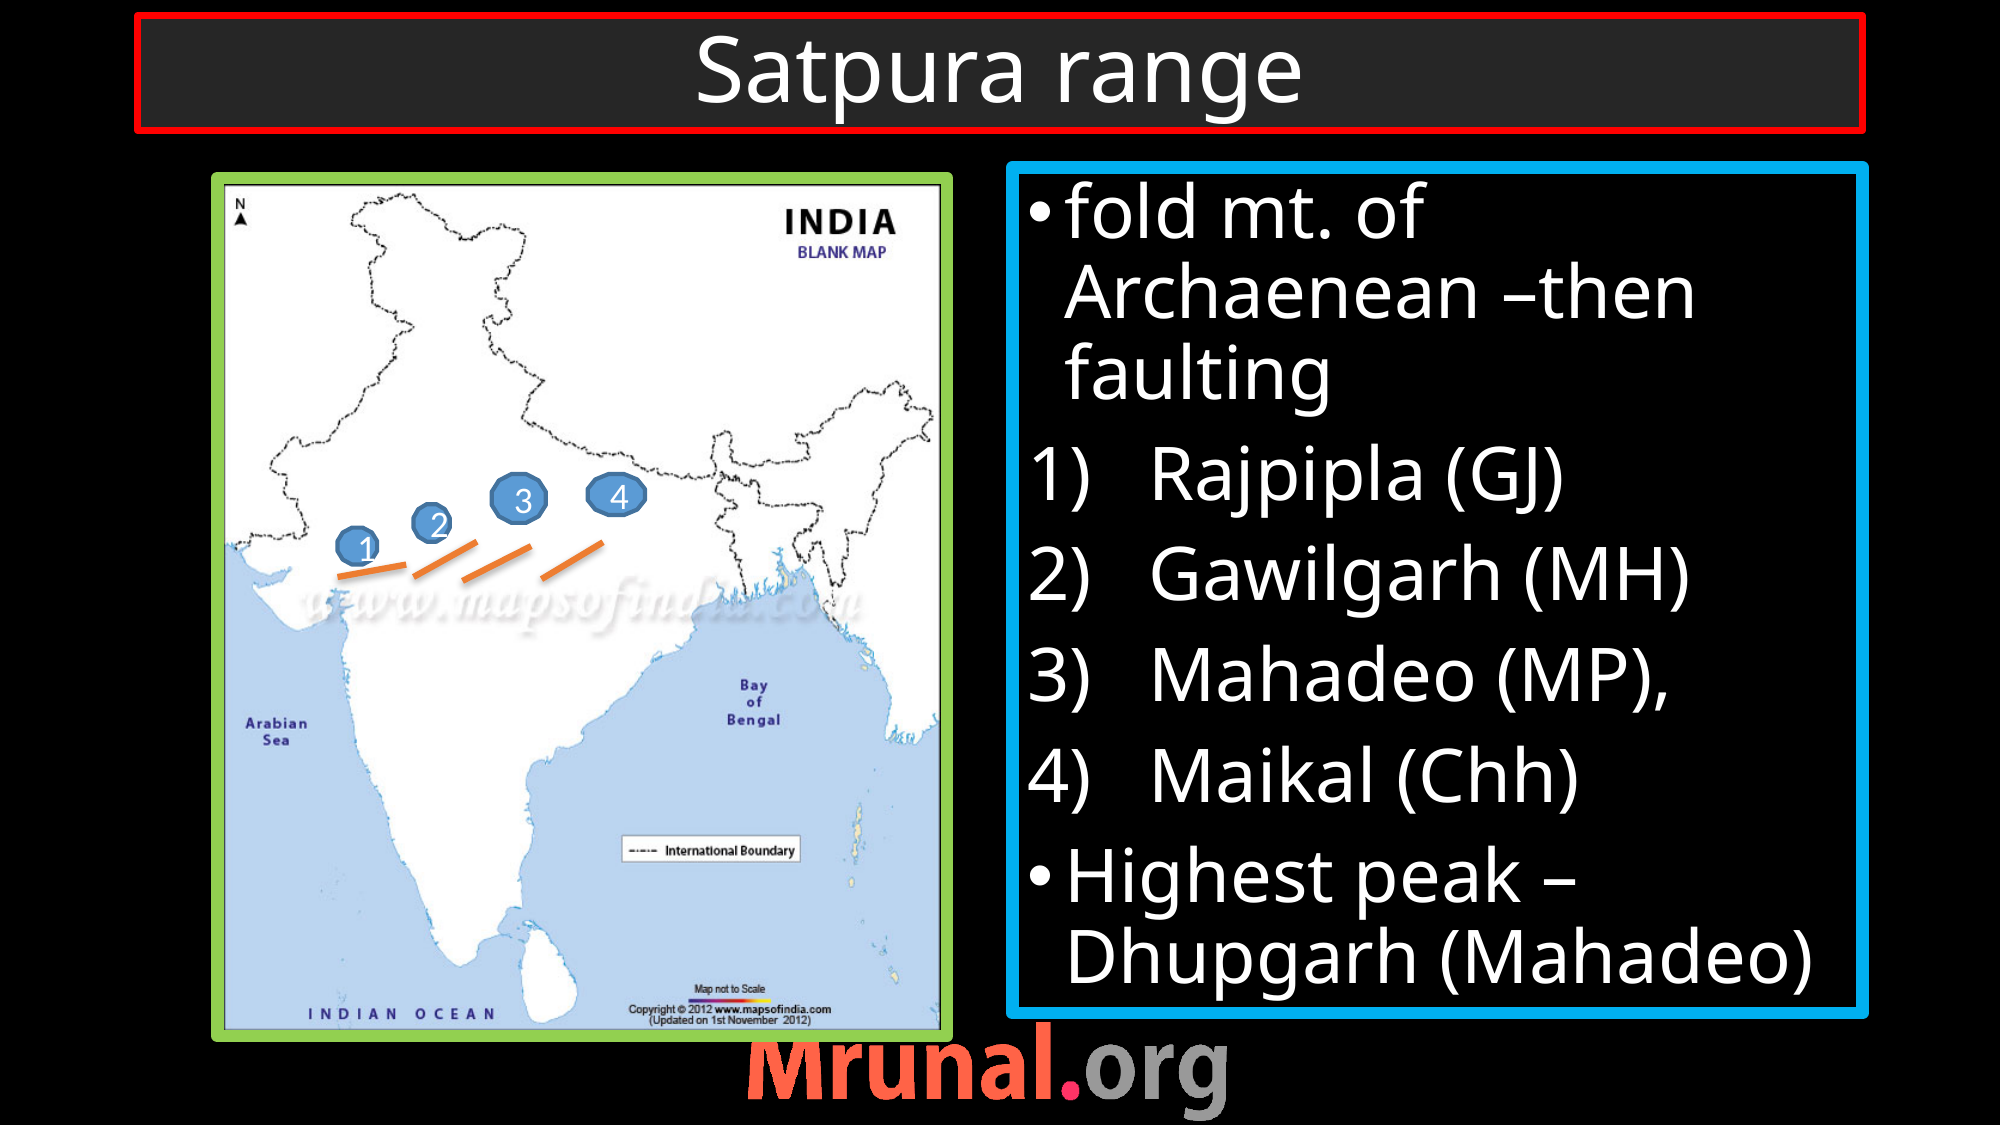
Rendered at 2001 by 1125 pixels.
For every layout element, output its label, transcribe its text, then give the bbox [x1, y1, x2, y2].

picture [223, 184, 941, 1030]
text_box 3 [491, 473, 546, 523]
text_box 2 [413, 504, 450, 542]
text_box 4 [587, 473, 645, 516]
title Satpura range [137, 15, 1863, 131]
list fold mt. of Archaenean –then faulting Rajpipla (GJ) Gawilgarh (MH) Mahadeo (MP), Maikal (Chh) Highest peak – Dhupgarh (Mahadeo) [1012, 167, 1863, 1014]
text_box 1 [337, 527, 378, 565]
picture [741, 1005, 1230, 1125]
